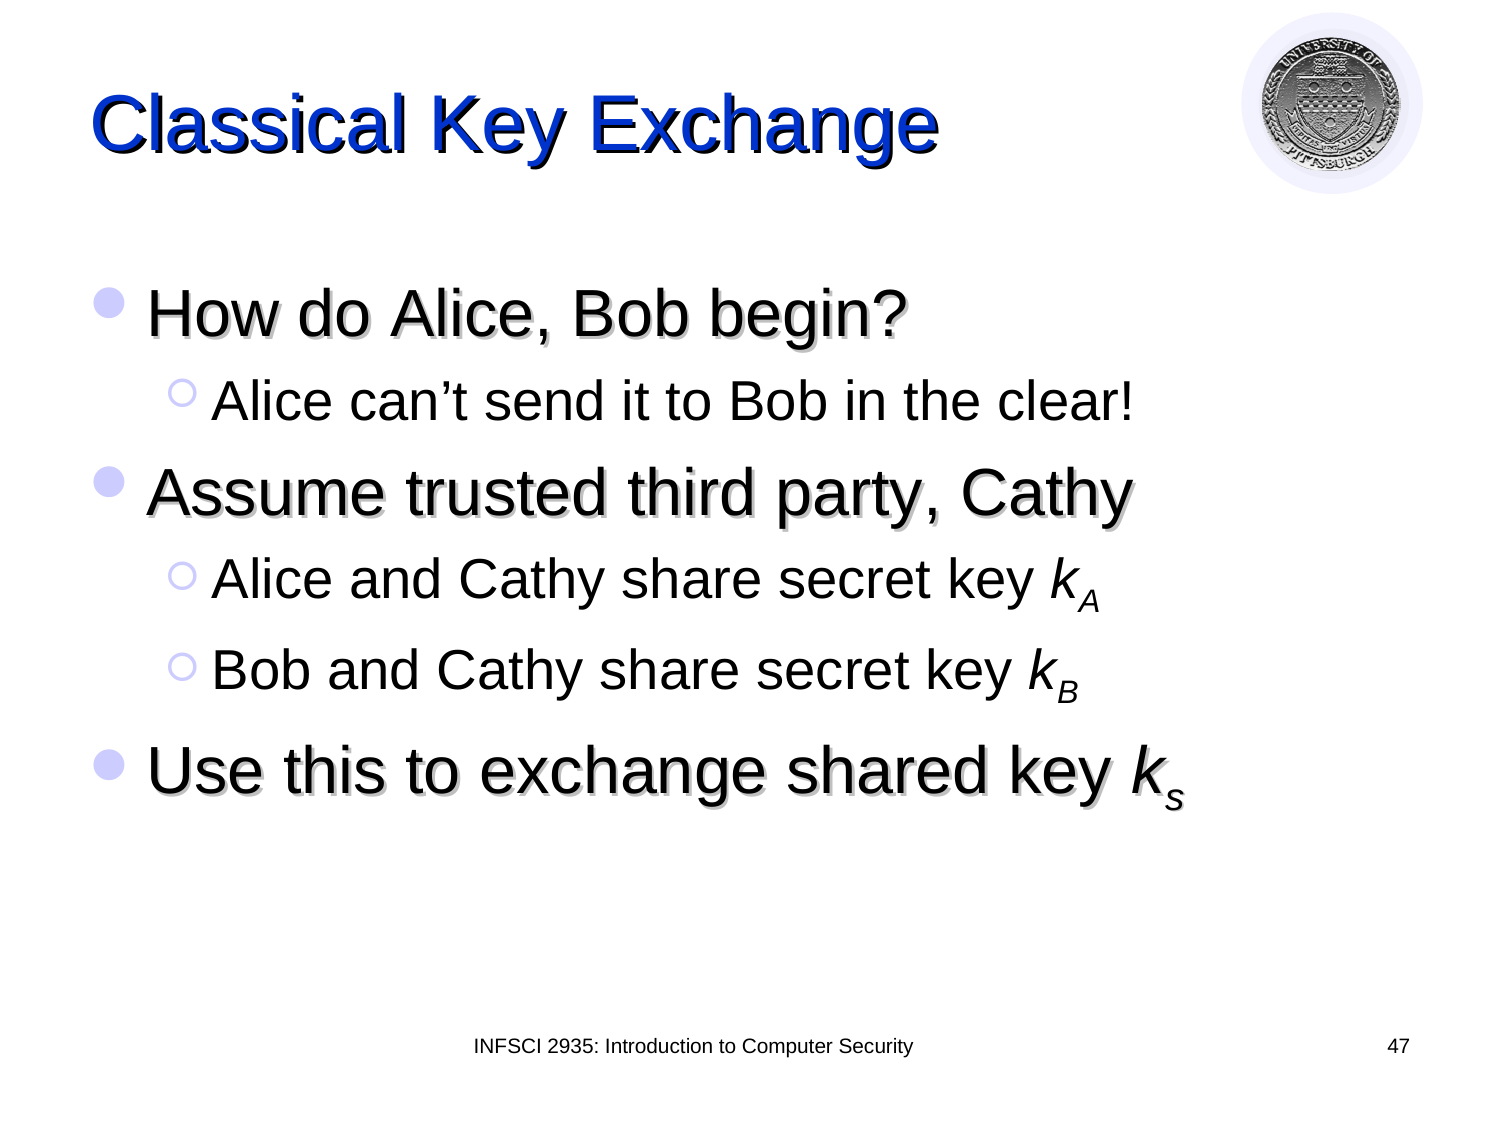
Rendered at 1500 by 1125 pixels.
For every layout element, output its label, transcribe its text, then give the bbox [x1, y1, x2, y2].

list How do Alice, Bob begin? Alice can’t send it to Bob in the clear! Assume trusted third party, Cathy Alice and Cathy share secret key kA Bob and Cathy share secret key kB Use this to exchange shared key ks [75, 262, 1426, 1006]
title Classical Key Exchange [75, 24, 1426, 213]
